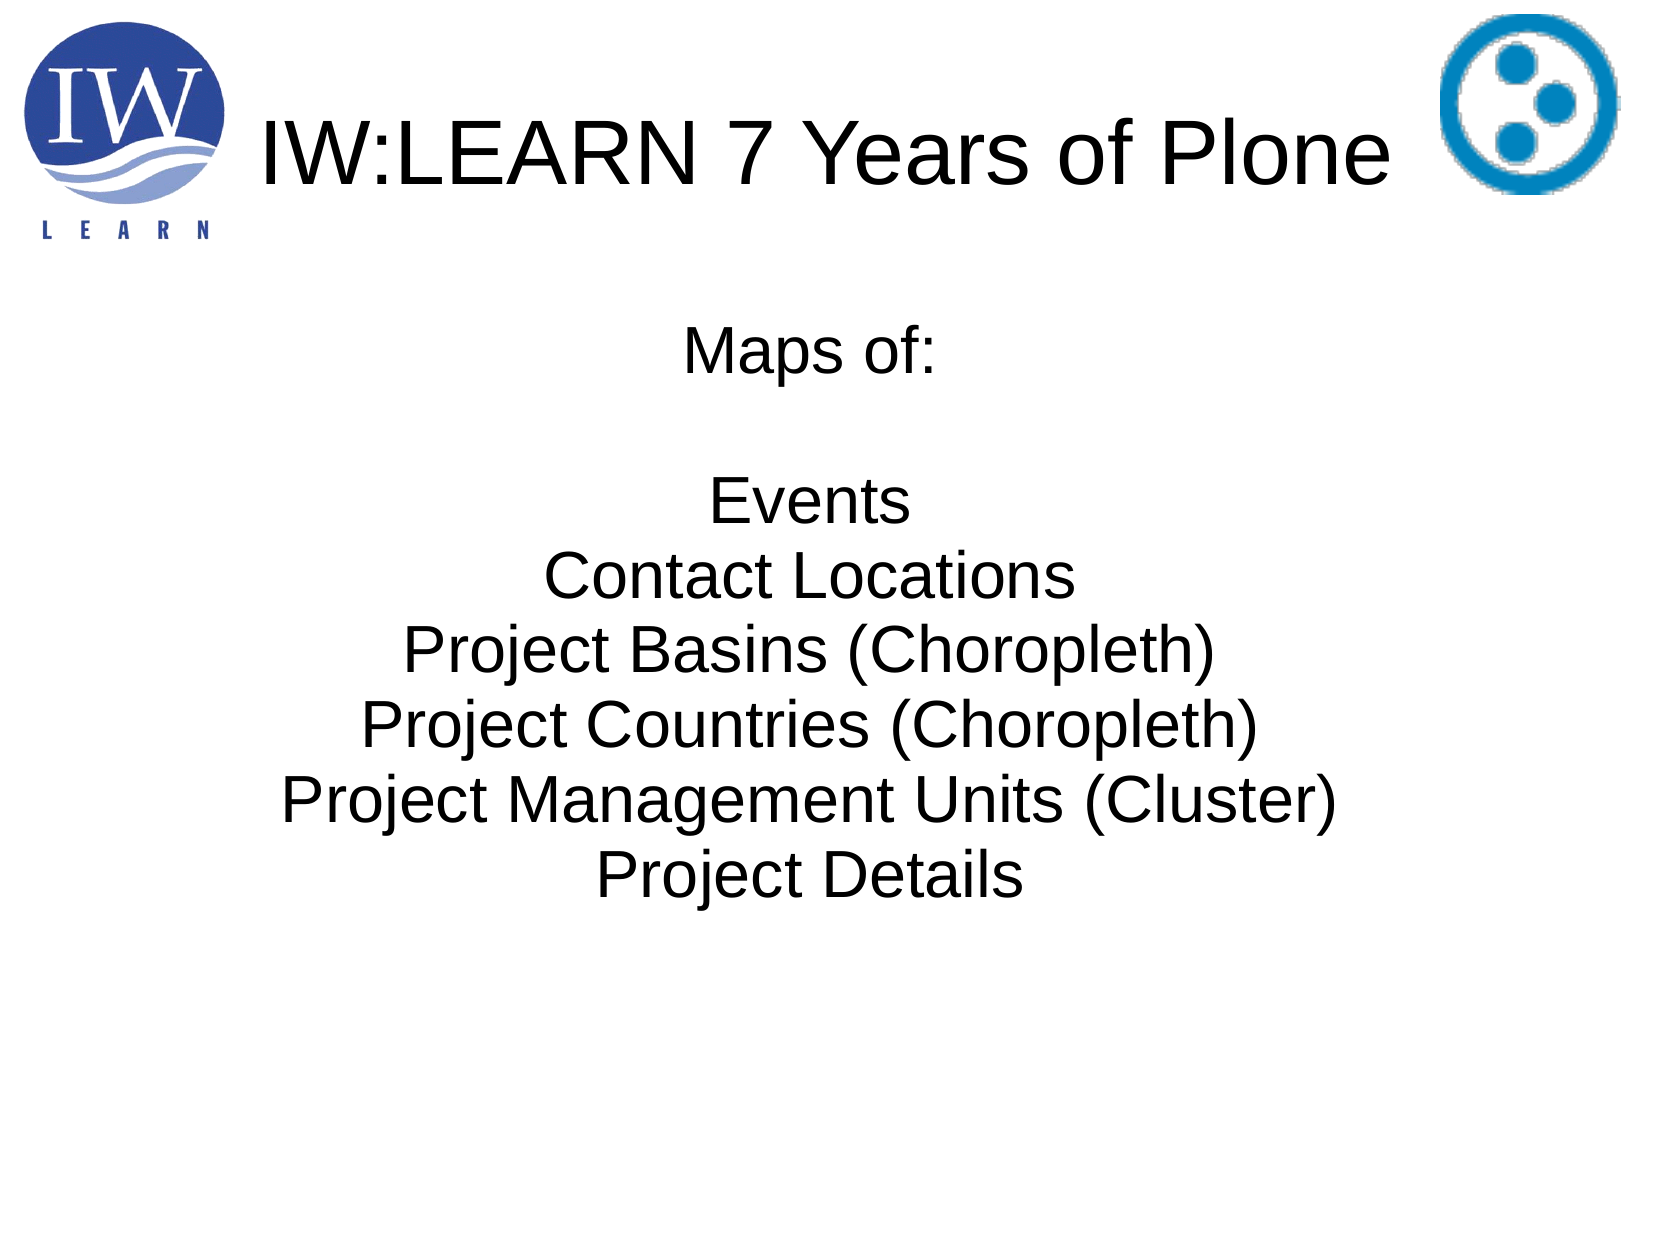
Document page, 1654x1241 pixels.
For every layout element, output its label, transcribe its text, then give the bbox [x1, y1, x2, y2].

picture [1440, 117, 1516, 196]
picture [1455, 29, 1601, 178]
title IW:LEARN 7 Years of Plone [241, 49, 1571, 257]
picture [1541, 14, 1621, 196]
subtitle Maps of: Events Contact Locations Project Basins (Choropleth) Project Countries (Choropleth) Project Management Units (Cluster) Project Details [82, 290, 1538, 1010]
picture [1440, 14, 1515, 90]
picture [6, 7, 241, 257]
